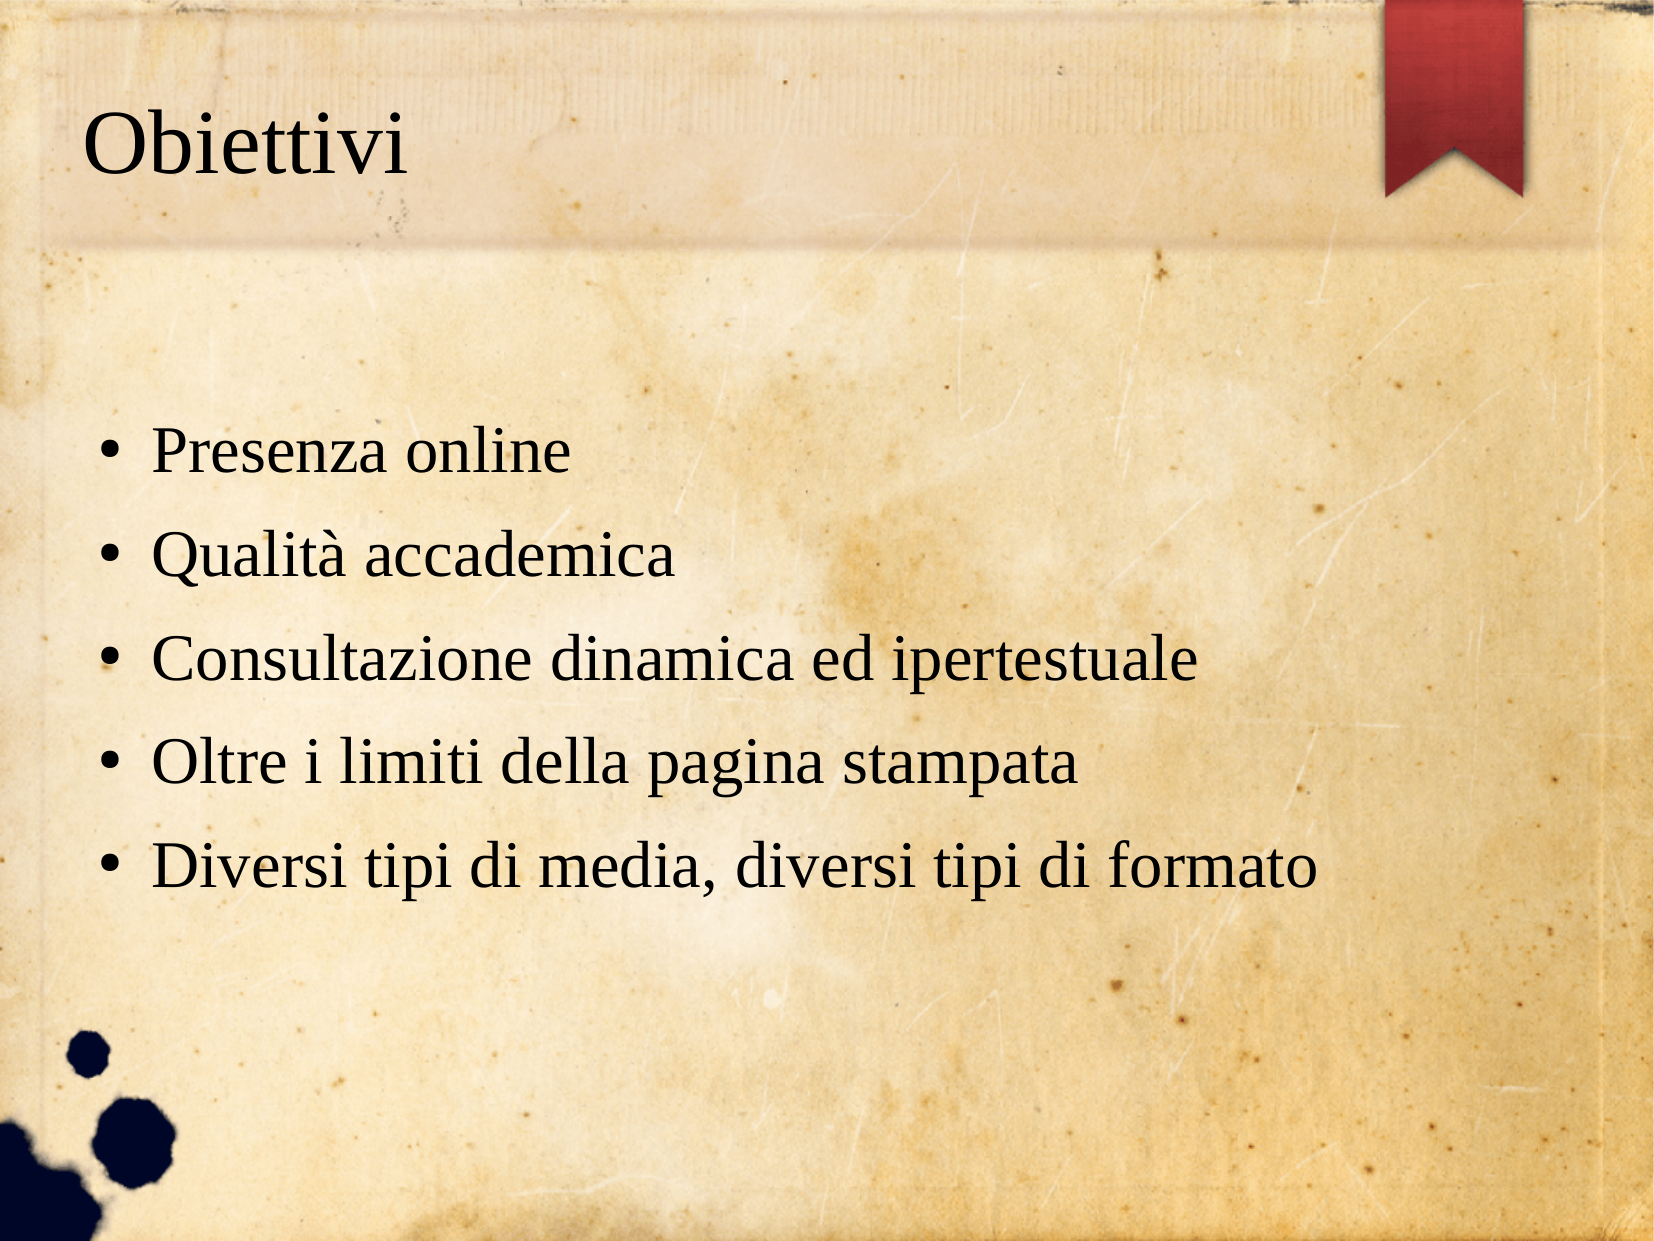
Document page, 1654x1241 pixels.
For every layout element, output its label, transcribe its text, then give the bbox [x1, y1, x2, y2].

title Obiettivi [82, 49, 1347, 237]
picture [0, 0, 1654, 1241]
list Presenza online Qualità accademica Consultazione dinamica ed ipertestuale Oltre i limiti della pagina stampata Diversi tipi di media, diversi tipi di formato [80, 413, 1536, 1133]
